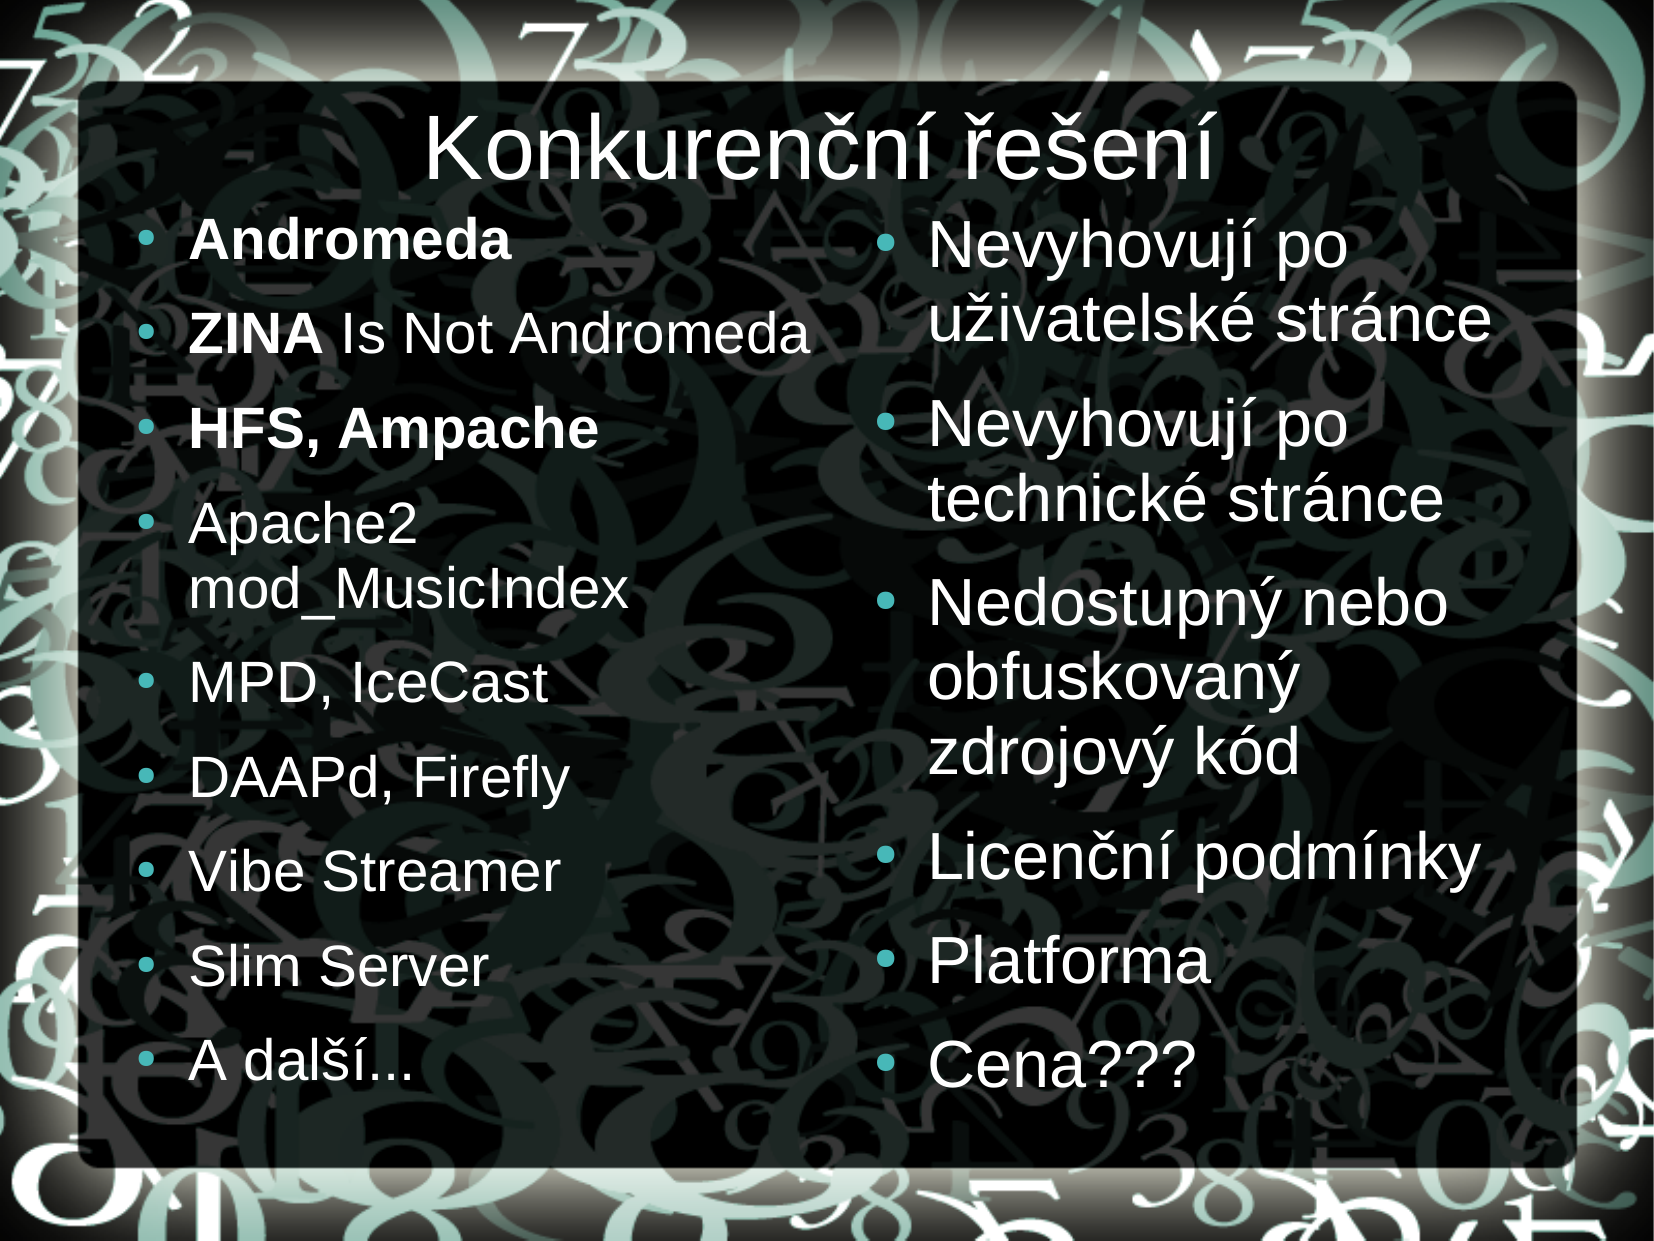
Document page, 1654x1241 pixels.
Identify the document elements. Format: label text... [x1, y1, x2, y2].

picture [0, 0, 1654, 1241]
list Andromeda ZINA Is Not Andromeda HFS, Ampache Apache2 mod_MusicIndex MPD, IceCast DAAPd, Firefly Vibe Streamer Slim Server A další... [118, 206, 827, 1152]
title Konkurenční řešení [76, 88, 1565, 207]
list Nevyhovují po uživatelské stránce Nevyhovují po technické stránce Nedostupný nebo obfuskovaný zdrojový kód Licenční podmínky Platforma Cena??? [856, 206, 1536, 1123]
